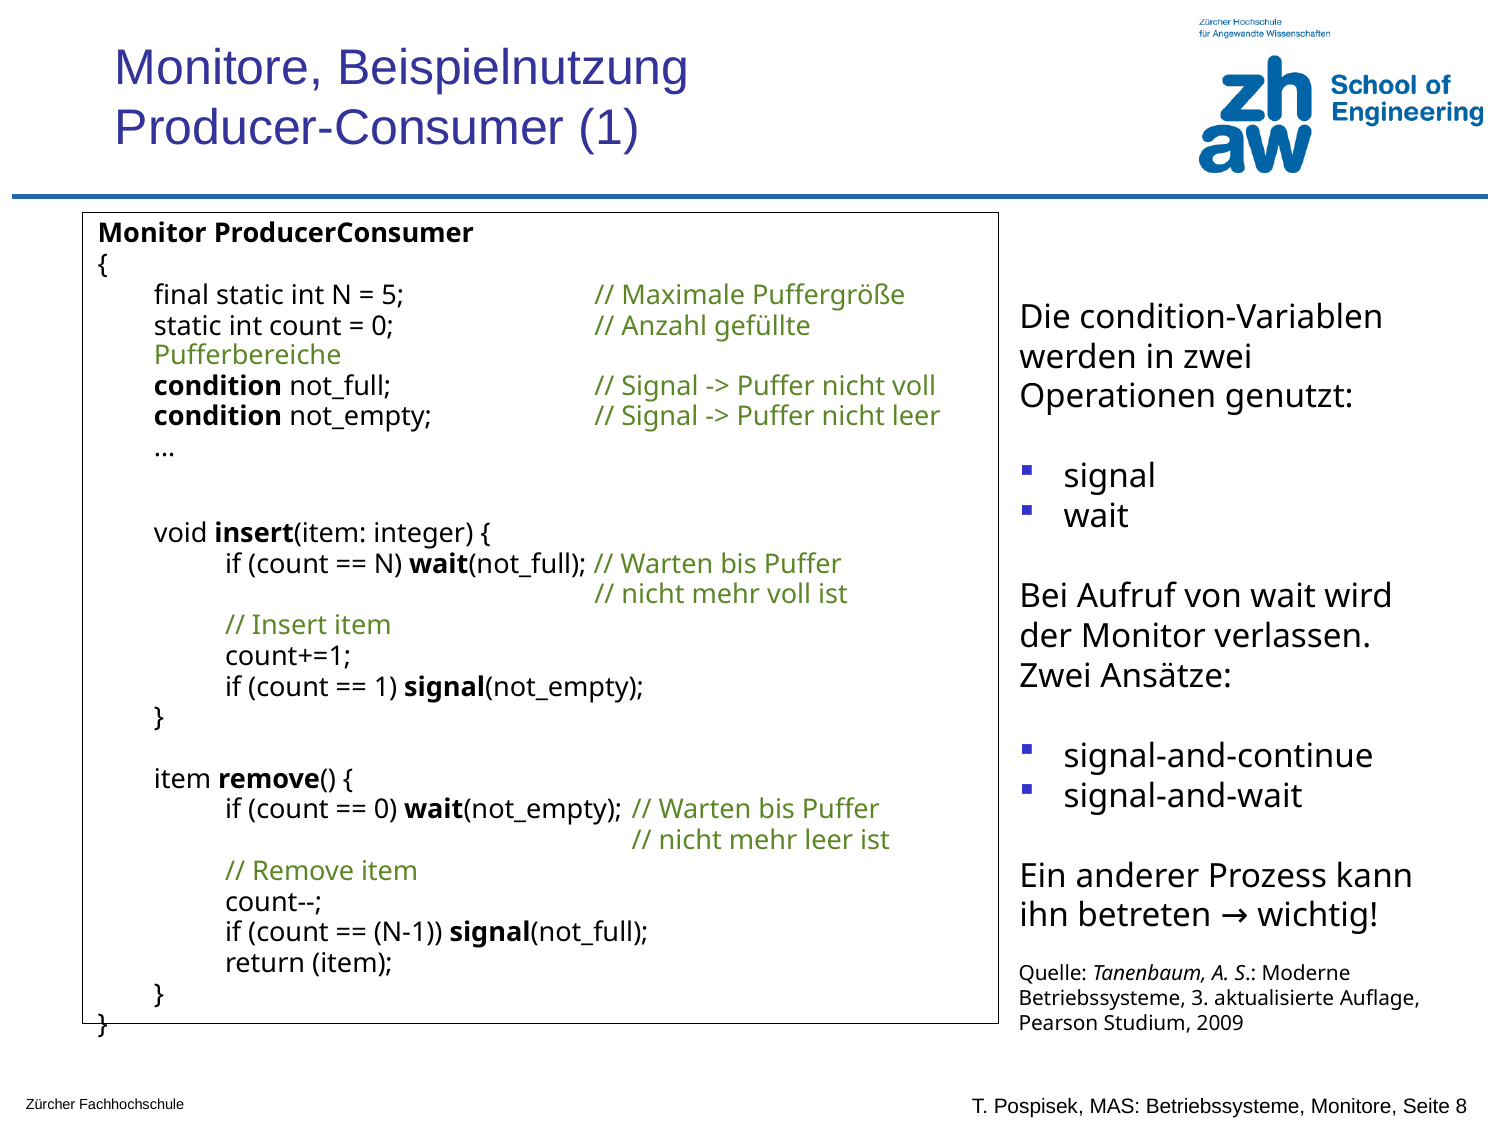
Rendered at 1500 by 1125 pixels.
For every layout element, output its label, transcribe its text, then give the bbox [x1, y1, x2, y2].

text_box Die condition-Variablen werden in zwei Operationen genutzt: signal wait Bei Aufruf von wait wird der Monitor verlassen. Zwei Ansätze: signal-and-continue signal-and-wait Ein anderer Prozess kann ihn betreten → wichtig! [1004, 287, 1459, 941]
title Monitore, Beispielnutzung Producer-Consumer (1) [99, 50, 1134, 163]
picture [1199, 19, 1483, 173]
list Monitor ProducerConsumer { final static int N = 5; // Maximale Puffergröße static int count = 0; // Anzahl gefüllte Pufferbereiche condition not_full; // Signal -> Puffer nicht voll condition not_empty; // Signal -> Puffer nicht leer … void insert(item: integer) { if (count == N) wait(not_full); // Warten bis Puffer // nicht mehr voll ist // Insert item count+=1; if (count == 1) signal(not_empty); } item remove() { if (count == 0) wait(not_empty); // Warten bis Puffer // nicht mehr leer ist // Remove item count--; if (count == (N-1)) signal(not_full); return (item); } } [82, 212, 999, 1024]
text_box Quelle: Tanenbaum, A. S.: Moderne Betriebssysteme, 3. aktualisierte Auflage, Pearson Studium, 2009 [1003, 952, 1500, 1043]
